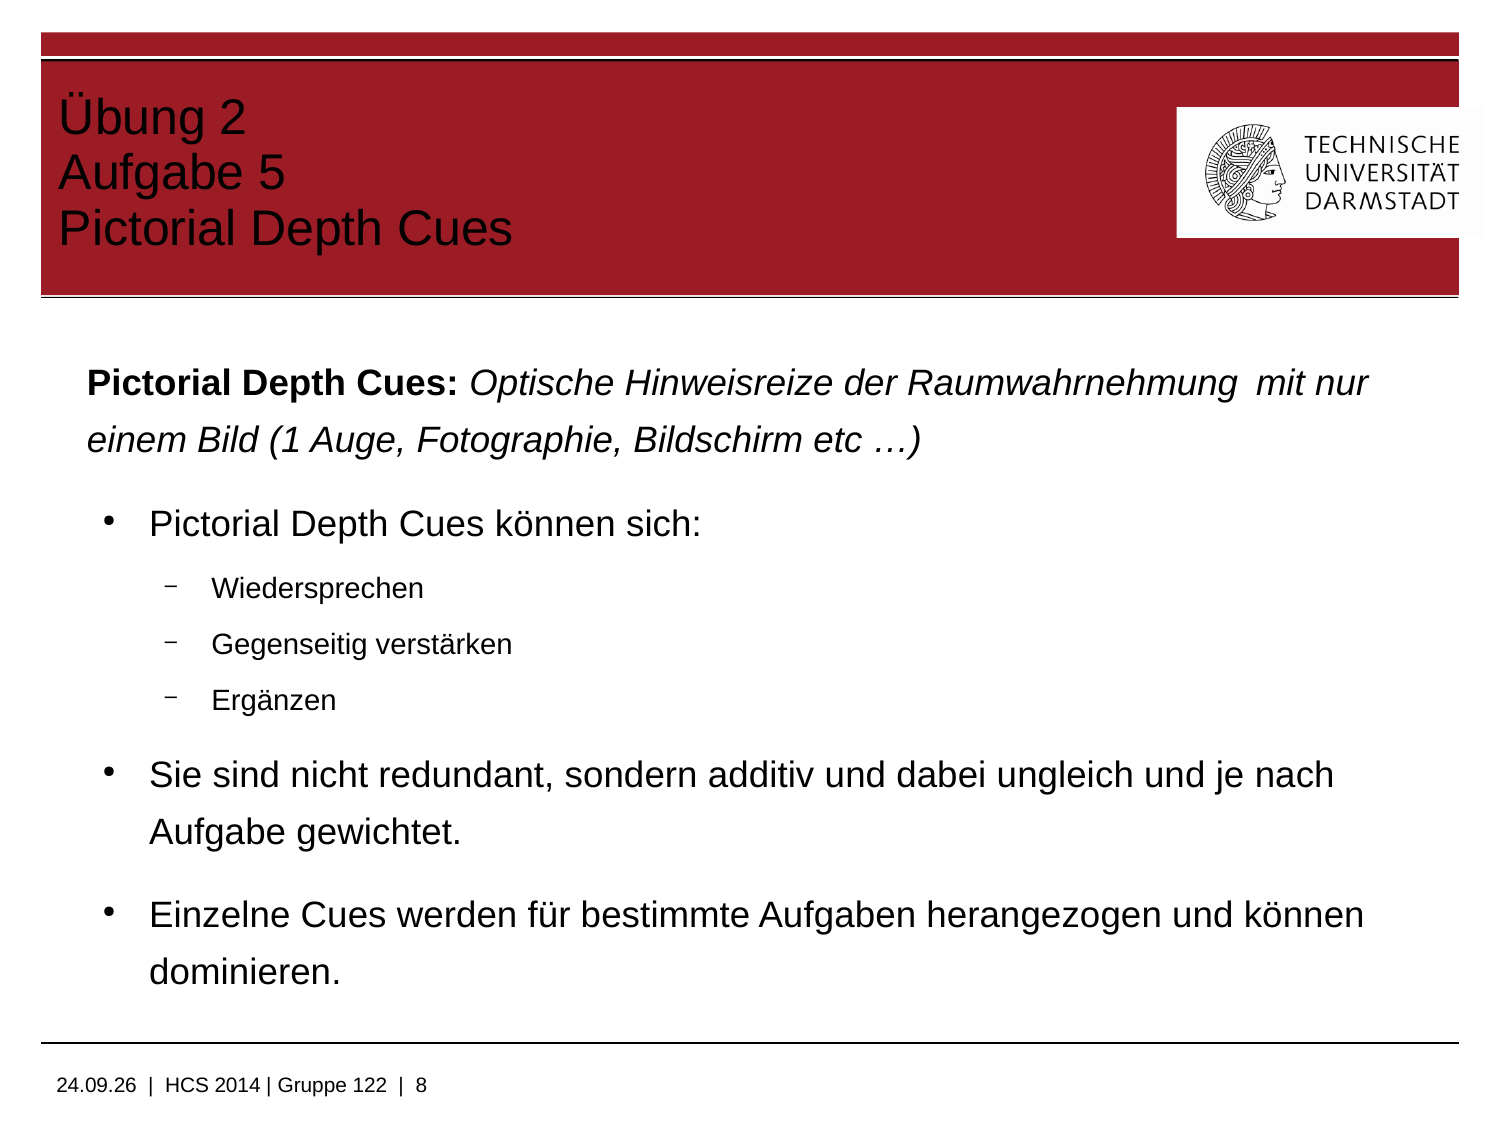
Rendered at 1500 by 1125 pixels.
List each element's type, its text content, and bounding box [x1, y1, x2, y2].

title Übung 2 Aufgabe 5 Pictorial Depth Cues [58, 88, 1149, 257]
picture [1176, 107, 1484, 238]
list Pictorial Depth Cues: Optische Hinweisreize der Raumwahrnehmung mit nur einem Bild (1 Auge, Fotographie, Bildschirm etc …) Pictorial Depth Cues können sich: Wiedersprechen Gegenseitig verstärken Ergänzen Sie sind nicht redundant, sondern additiv und dabei ungleich und je nach Aufgabe gewichtet. Einzelne Cues werden für bestimmte Aufgaben herangezogen und können dominieren. [86, 345, 1407, 999]
